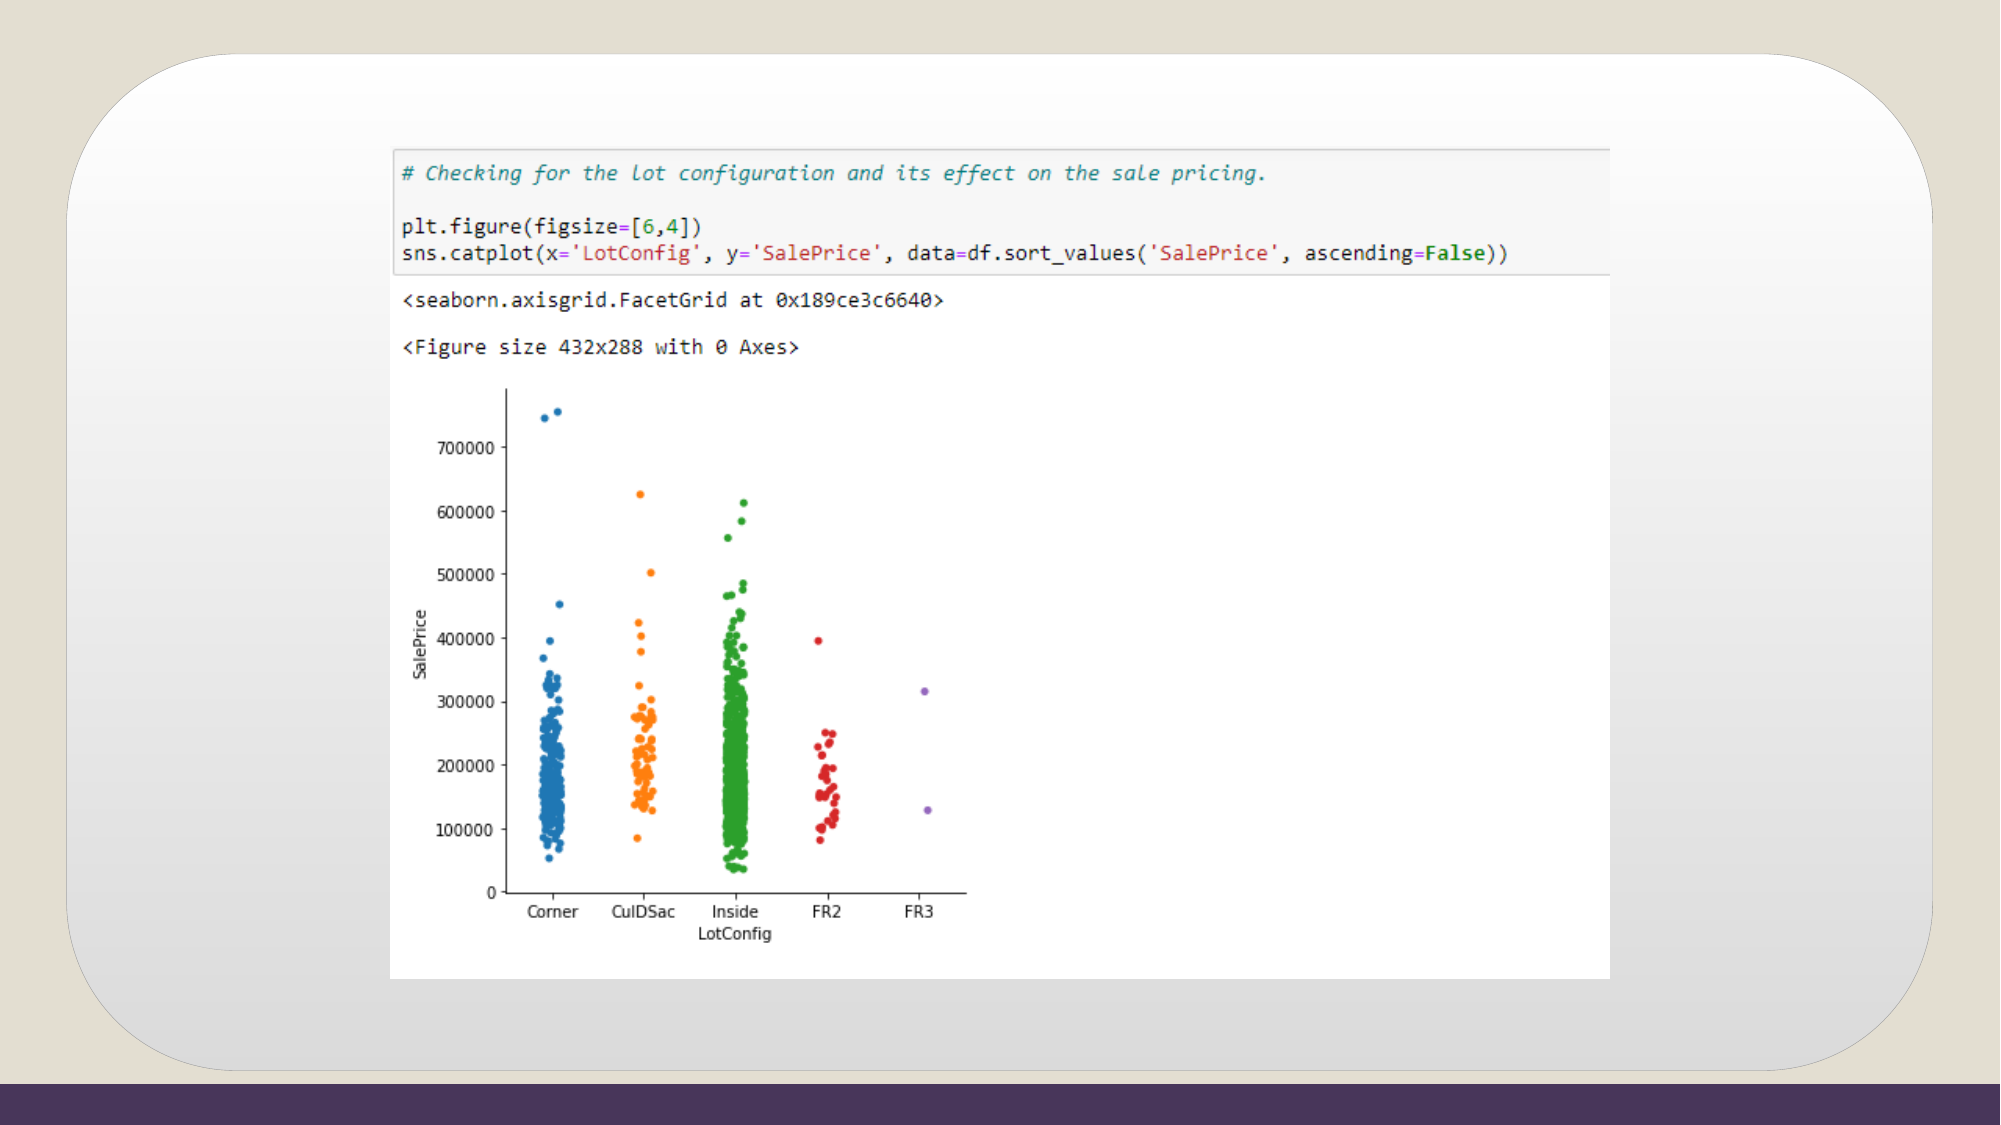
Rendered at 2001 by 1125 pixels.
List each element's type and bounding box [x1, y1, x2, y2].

text_box [0, 1084, 2000, 1125]
picture [390, 146, 1610, 979]
